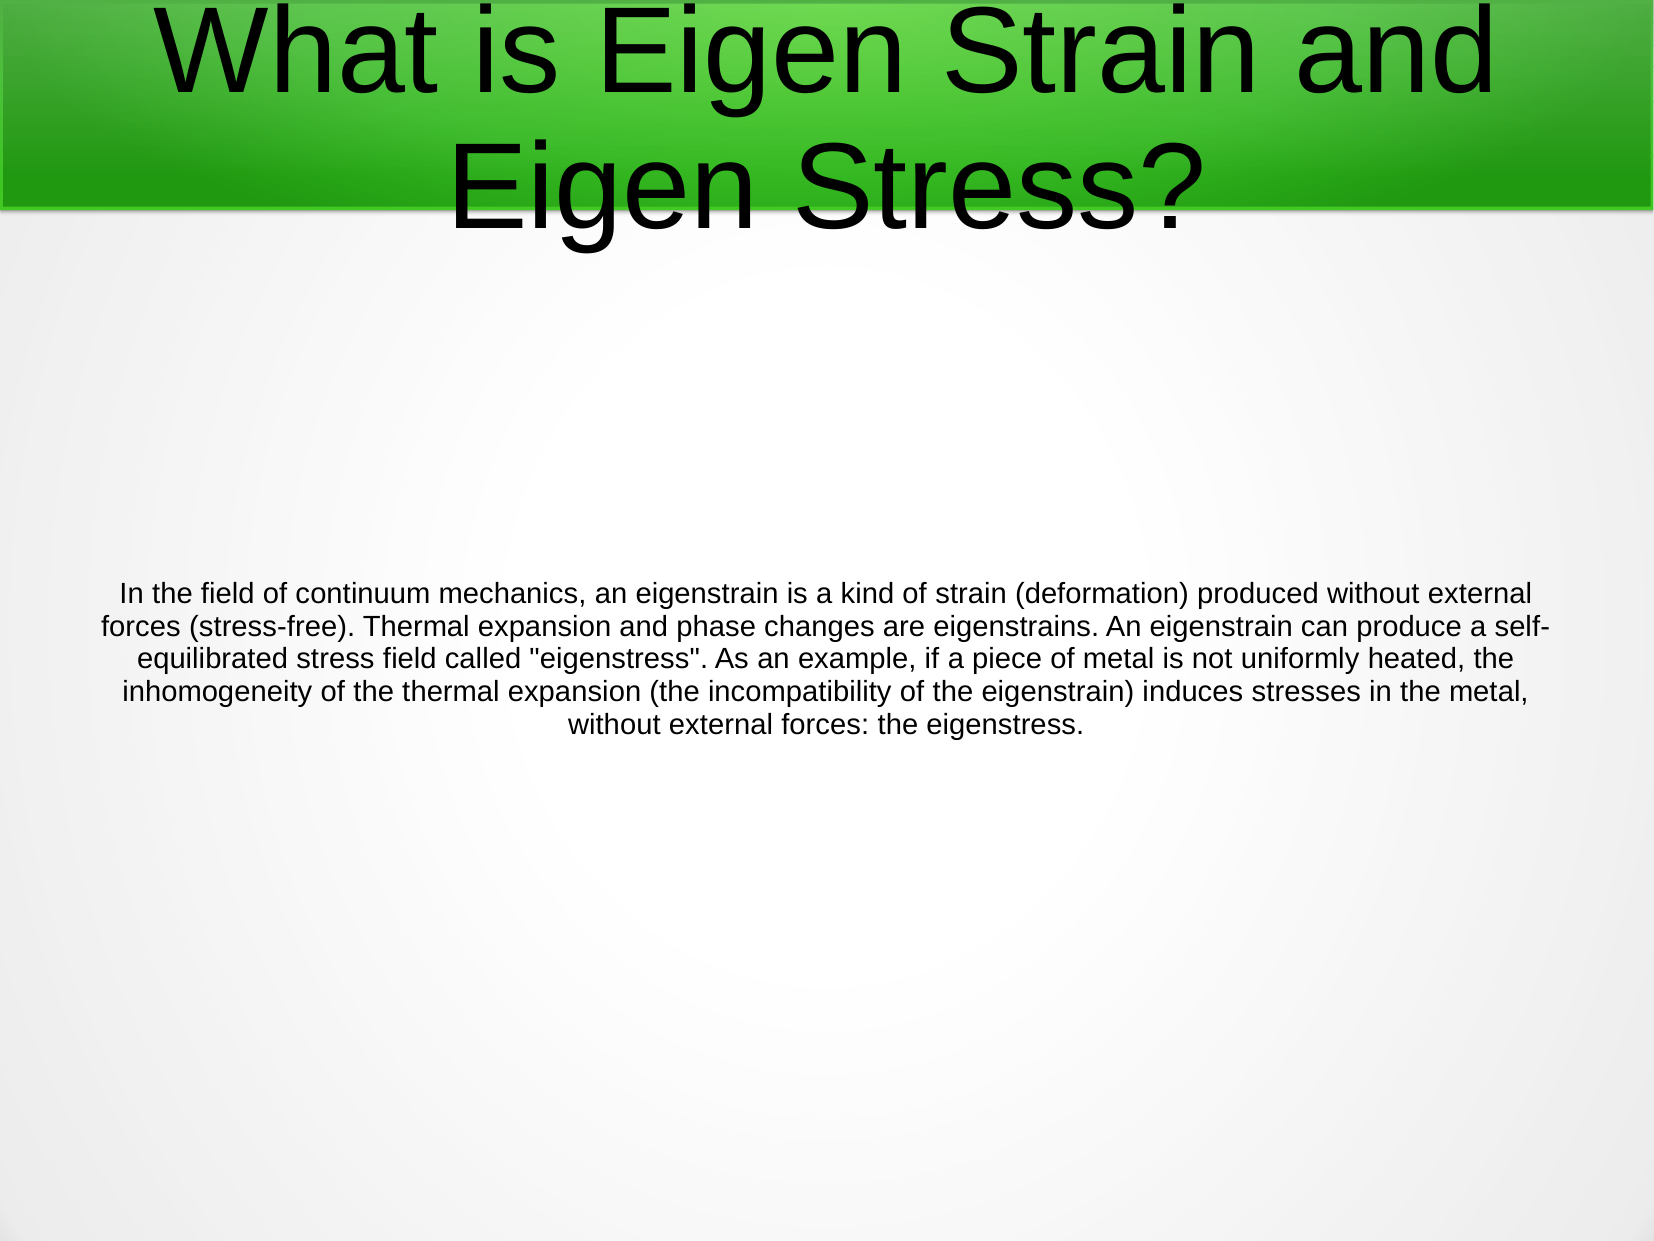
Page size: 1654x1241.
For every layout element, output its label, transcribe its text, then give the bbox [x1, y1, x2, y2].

subtitle In the field of continuum mechanics, an eigenstrain is a kind of strain (deformation) produced without external forces (stress-free). Thermal expansion and phase changes are eigenstrains. An eigenstrain can produce a self-equilibrated stress field called "eigenstress". As an example, if a piece of metal is not uniformly heated, the inhomogeneity of the thermal expansion (the incompatibility of the eigenstrain) induces stresses in the metal, without external forces: the eigenstress. [82, 299, 1571, 1019]
title What is Eigen Strain and Eigen Stress? [82, 0, 1571, 255]
